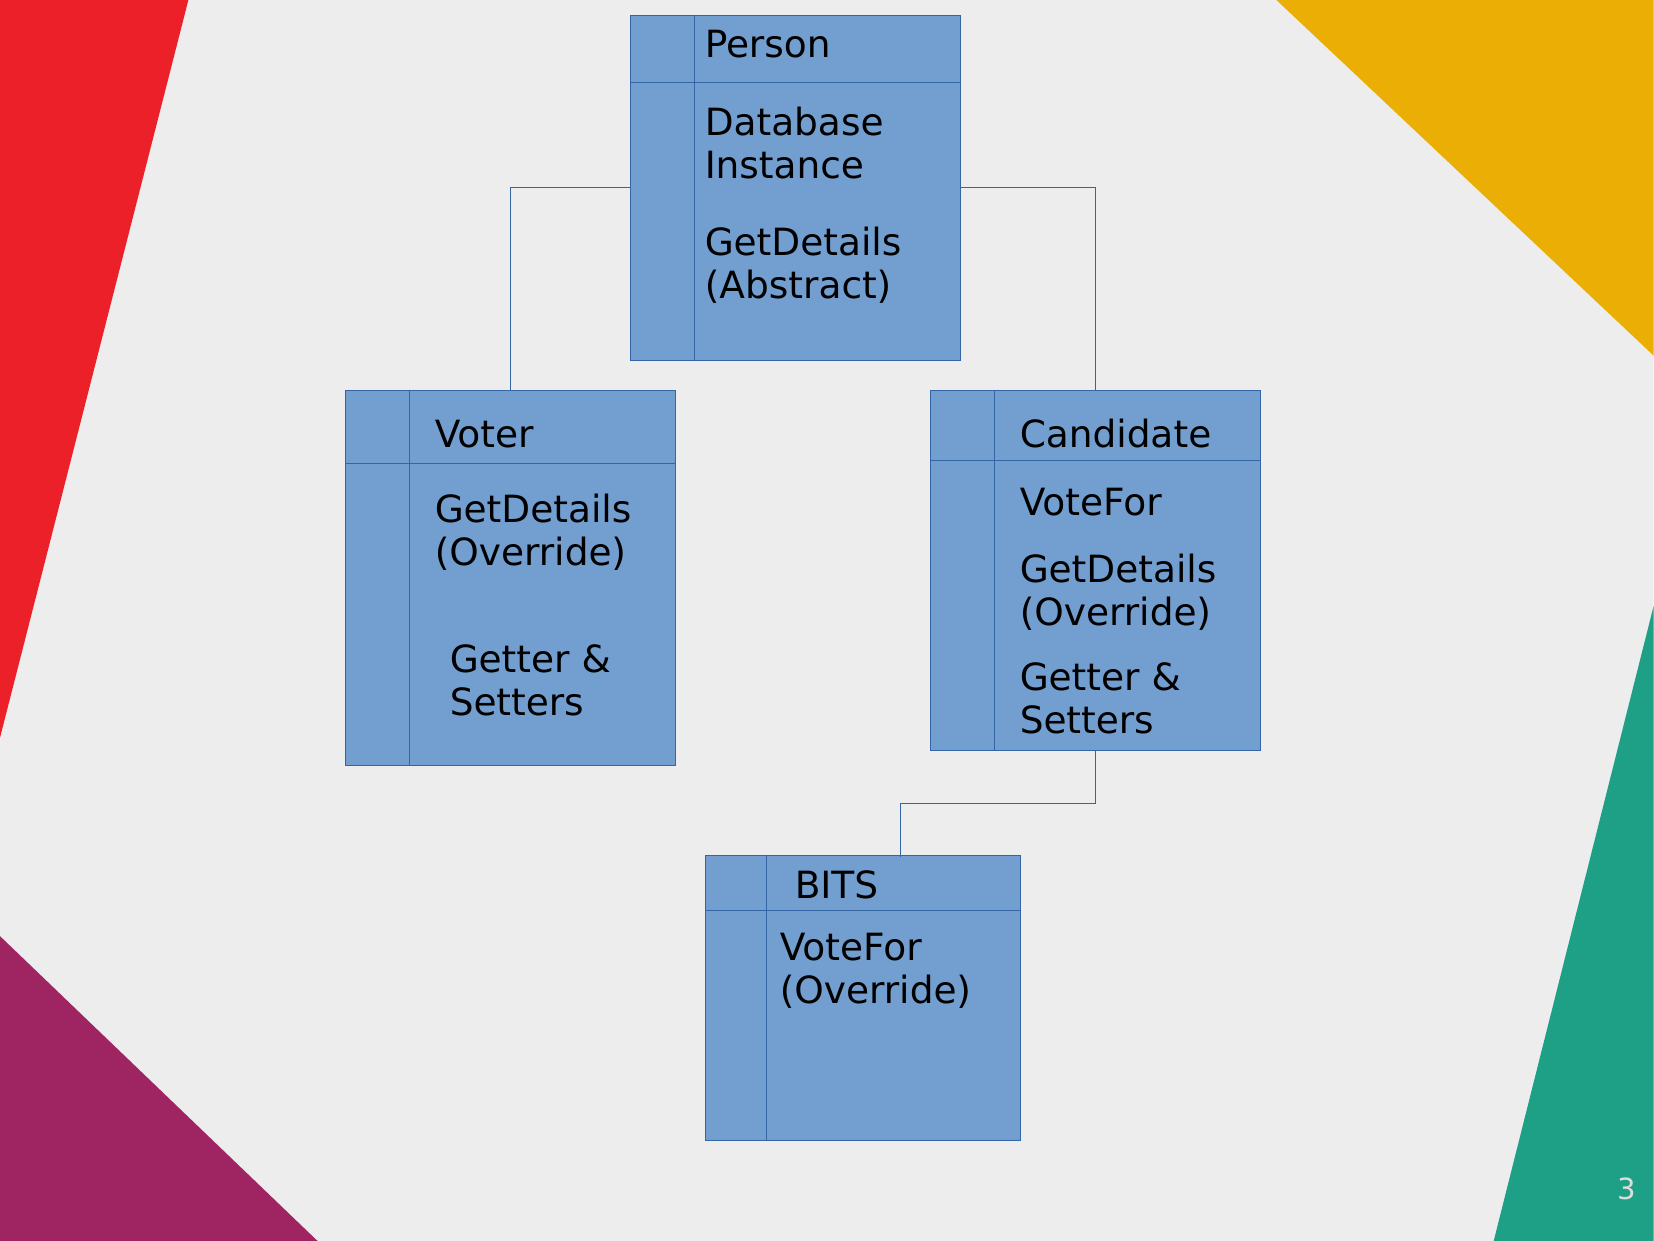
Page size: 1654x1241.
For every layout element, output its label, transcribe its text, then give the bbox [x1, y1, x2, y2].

text_box Getter & Setters [435, 630, 646, 732]
text_box Database Instance [690, 93, 901, 196]
text_box Voter [420, 405, 646, 464]
text_box VoteFor (Override) [765, 918, 1021, 1021]
text_box BITS [780, 856, 1021, 916]
text_box GetDetails (Abstract) [690, 213, 931, 316]
text_box Getter & Setters [1005, 648, 1216, 751]
text_box Candidate [1005, 405, 1246, 464]
text_box [930, 390, 1261, 751]
text_box [345, 390, 676, 766]
text_box [630, 15, 961, 361]
text_box VoteFor [1005, 473, 1246, 532]
text_box Person [690, 15, 901, 74]
text_box GetDetails (Override) [1005, 540, 1246, 646]
text_box [705, 855, 1020, 1141]
text_box GetDetails (Override) [420, 480, 661, 586]
